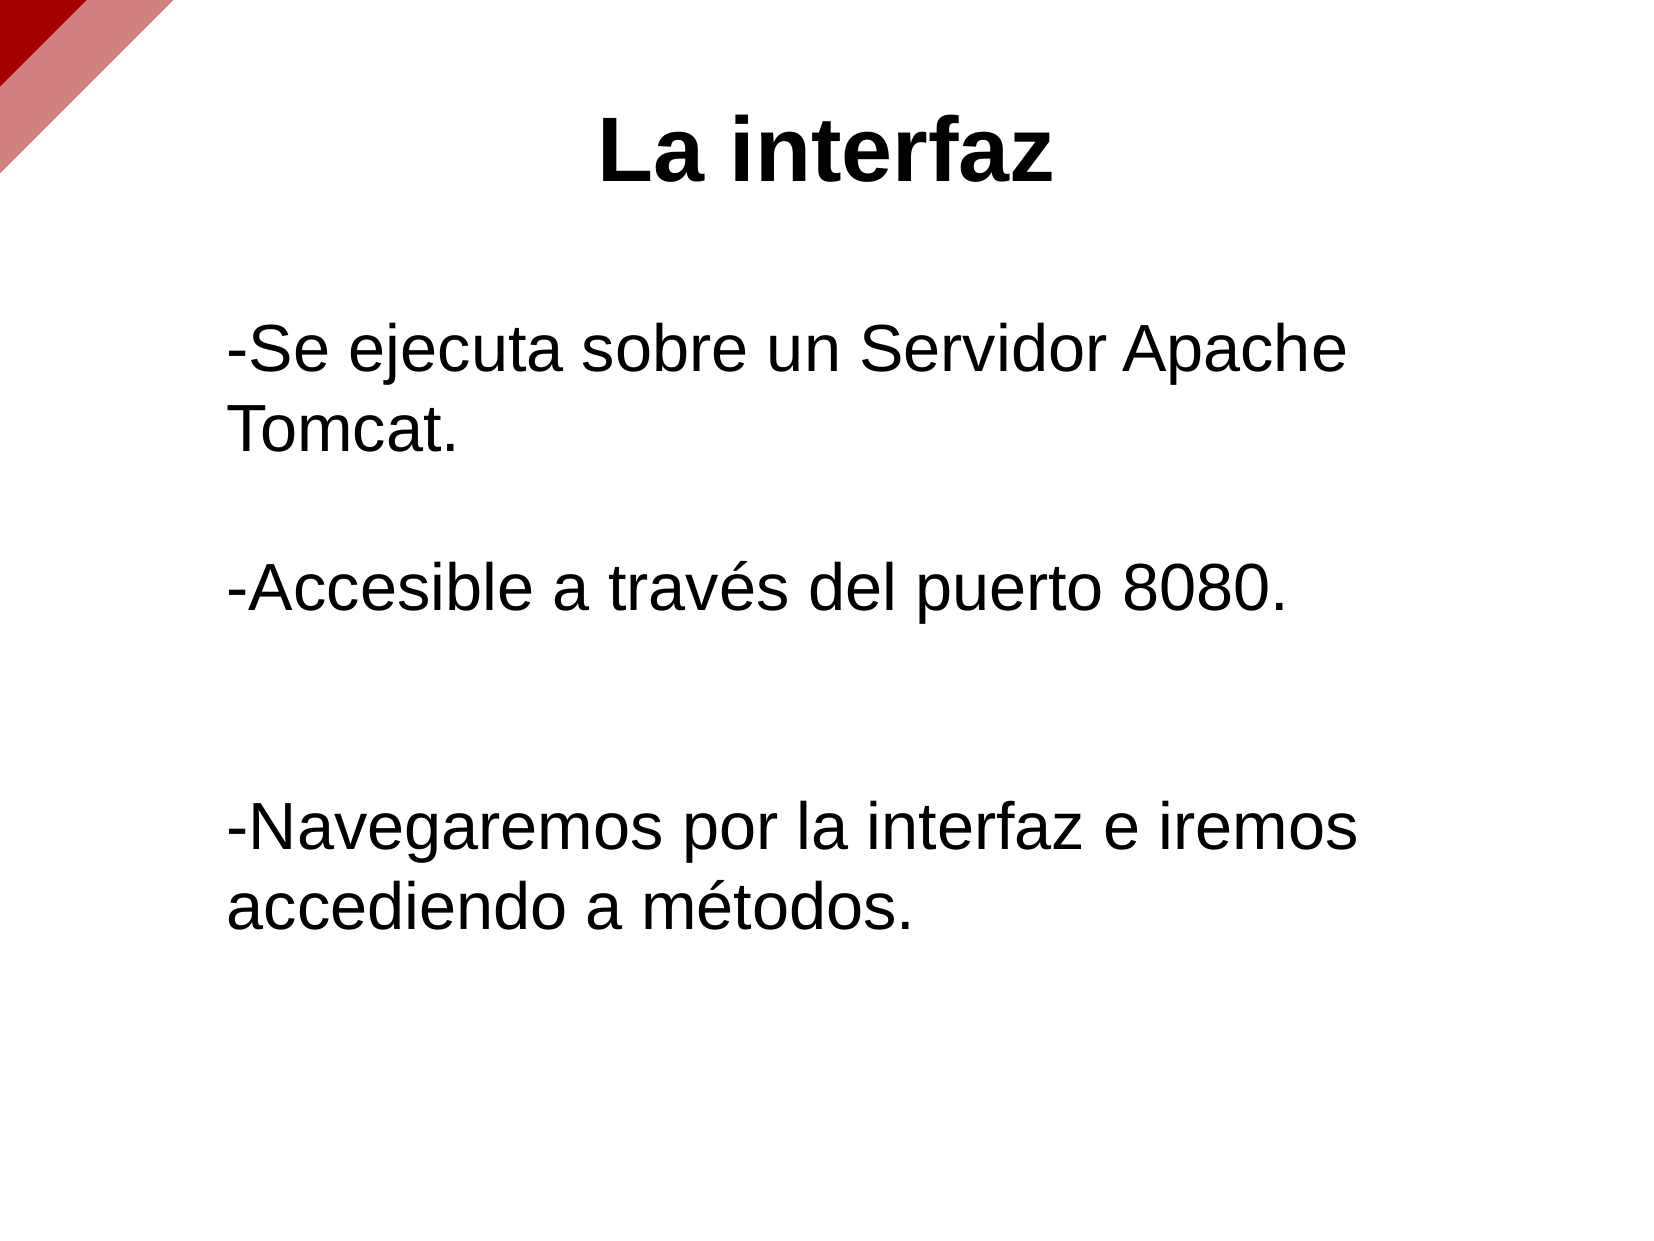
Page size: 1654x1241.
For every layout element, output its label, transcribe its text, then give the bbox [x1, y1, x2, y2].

text_box La interfaz [82, 41, 1571, 249]
text_box -Navegaremos por la interfaz e iremos accediendo a métodos. [226, 783, 1530, 967]
text_box -Accesible a través del puerto 8080. [226, 544, 1530, 728]
text_box -Se ejecuta sobre un Servidor Apache Tomcat. [226, 304, 1530, 488]
